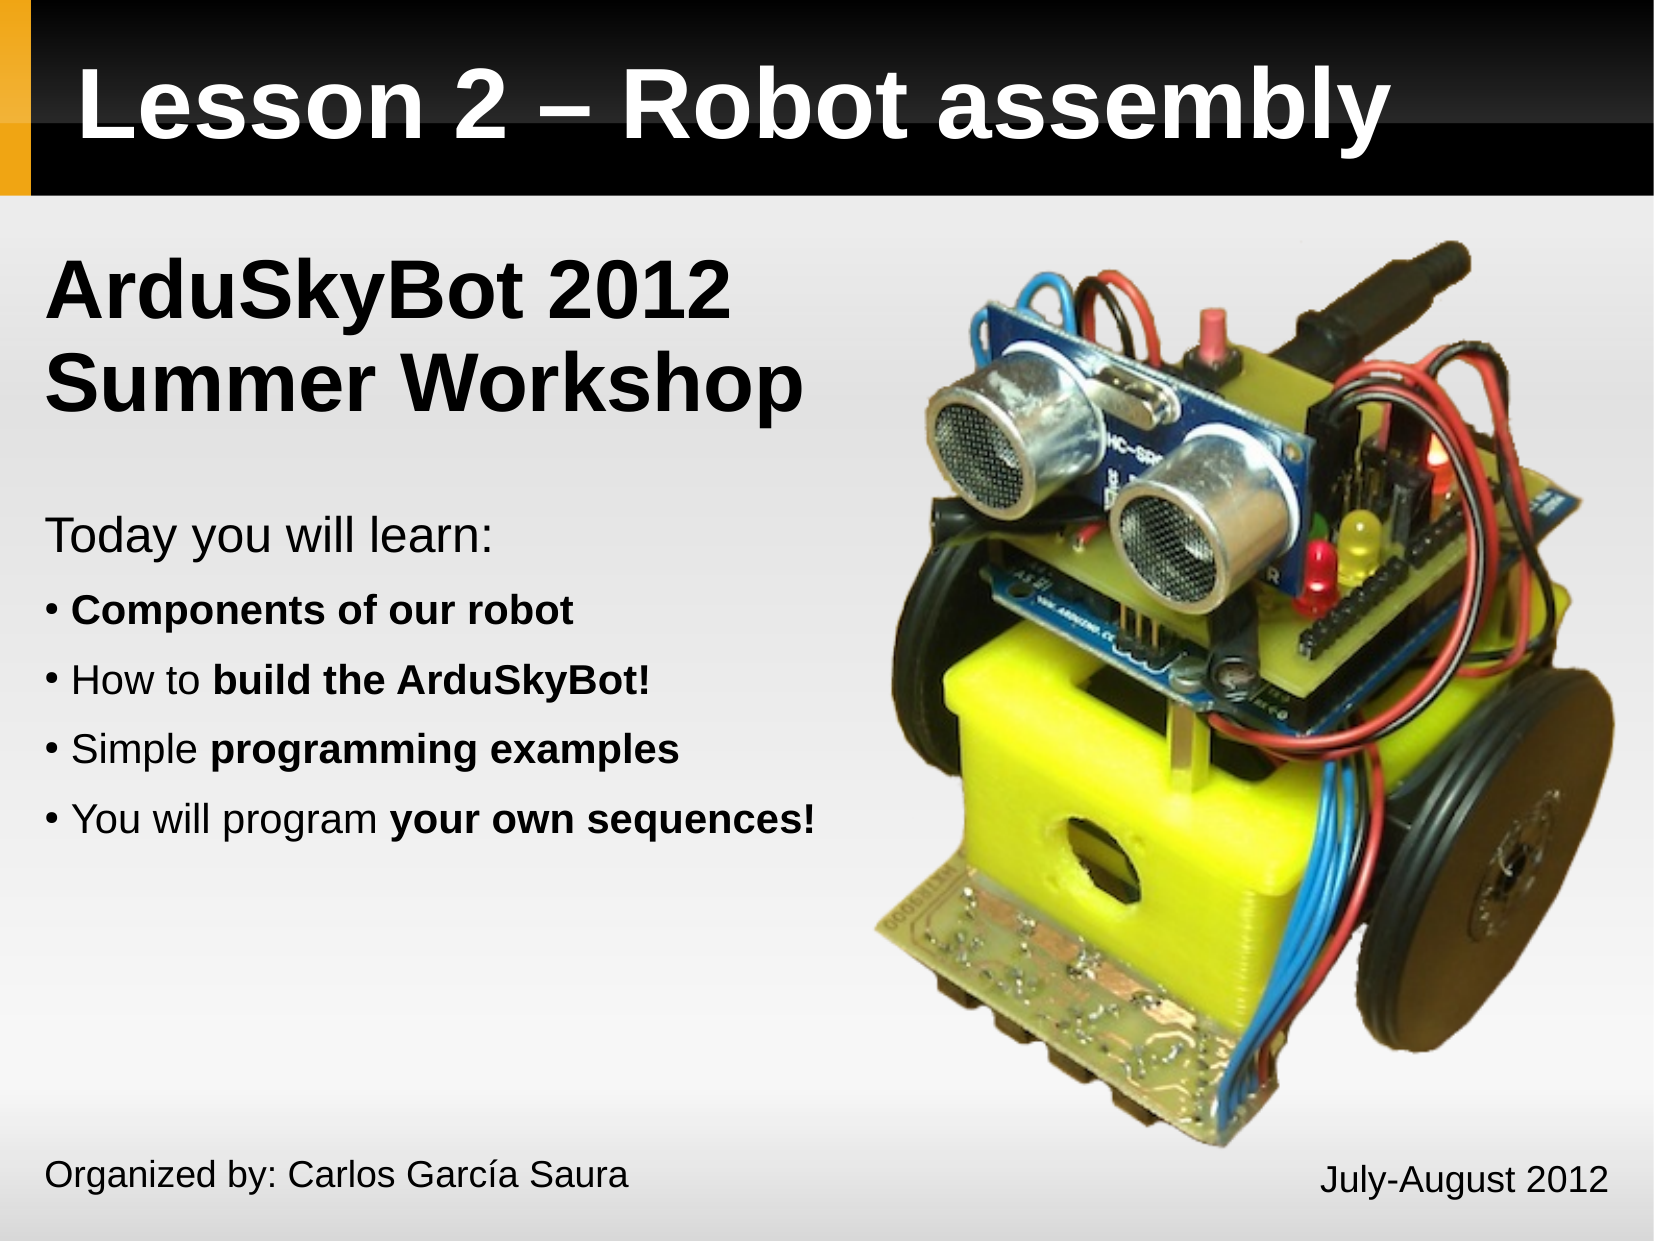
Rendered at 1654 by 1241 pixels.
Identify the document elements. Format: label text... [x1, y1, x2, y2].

text_box Organized by: Carlos García Saura [29, 1145, 886, 1203]
text_box Today you will learn: Components of our robot How to build the ArduSkyBot! Simple programming examples You will program your own sequences! [29, 472, 975, 822]
text_box ArduSkyBot 2012 Summer Workshop [29, 236, 625, 472]
title Lesson 2 – Robot assembly [76, 0, 1565, 208]
picture [0, 0, 1654, 1241]
